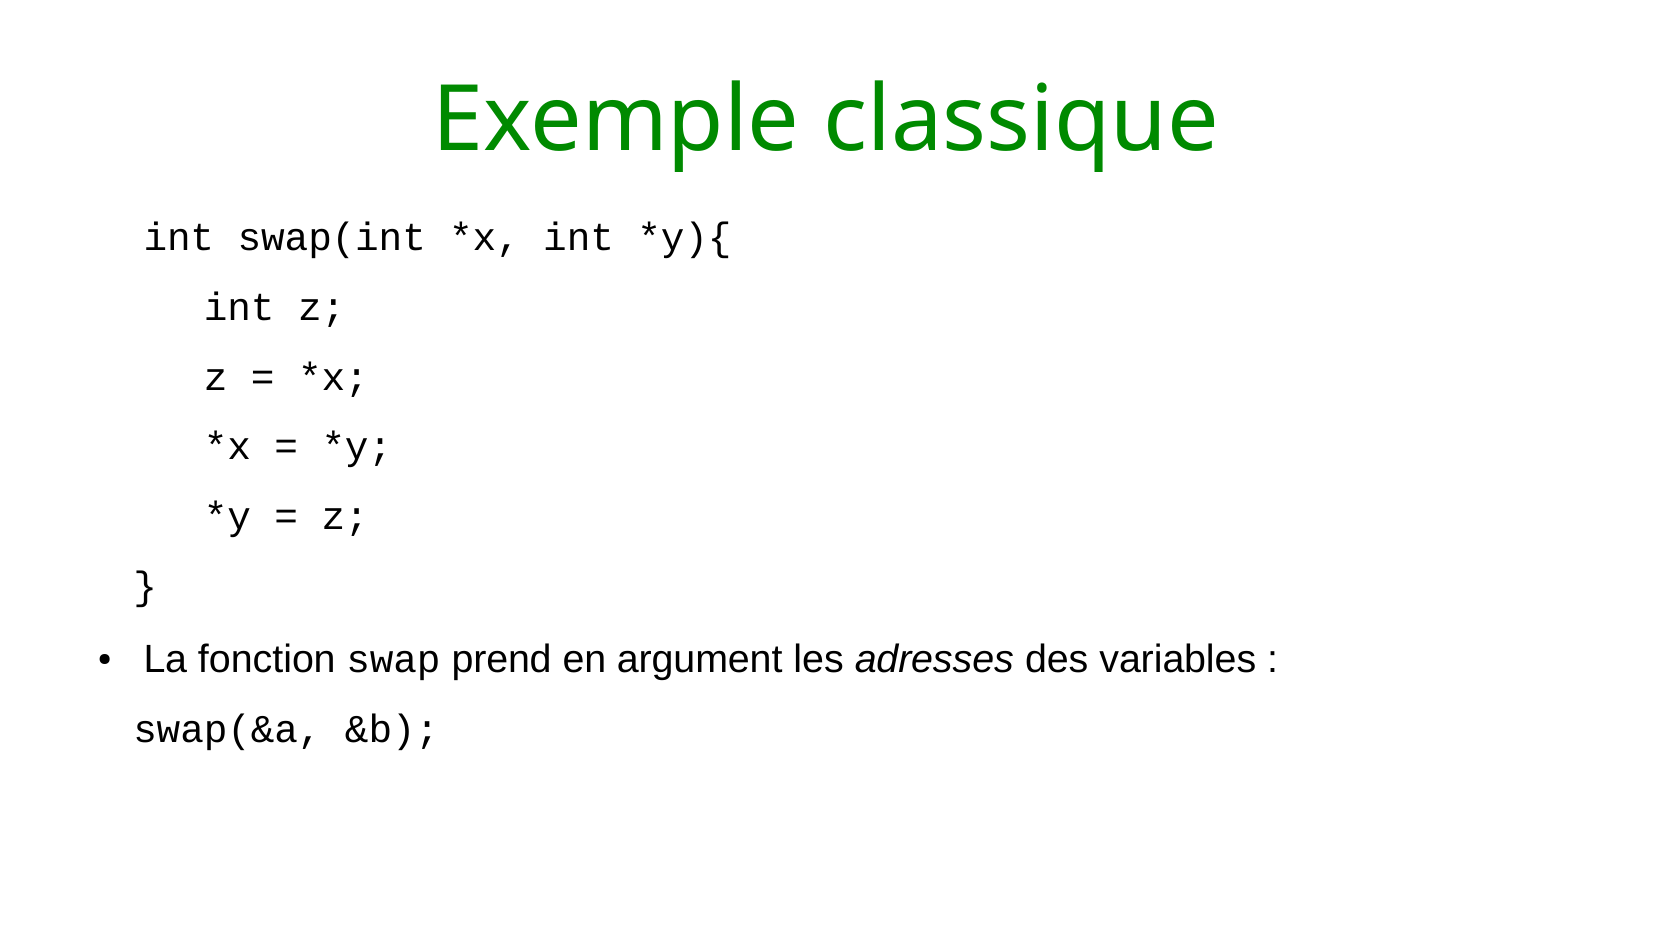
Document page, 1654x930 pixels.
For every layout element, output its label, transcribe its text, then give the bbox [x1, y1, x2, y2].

list int swap(int *x, int *y){ int z; z = *x; *x = *y; *y = z; } La fonction swap prend en argument les adresses des variables : swap(&a, &b); [82, 217, 1571, 757]
title Exemple classique [82, 37, 1571, 193]
